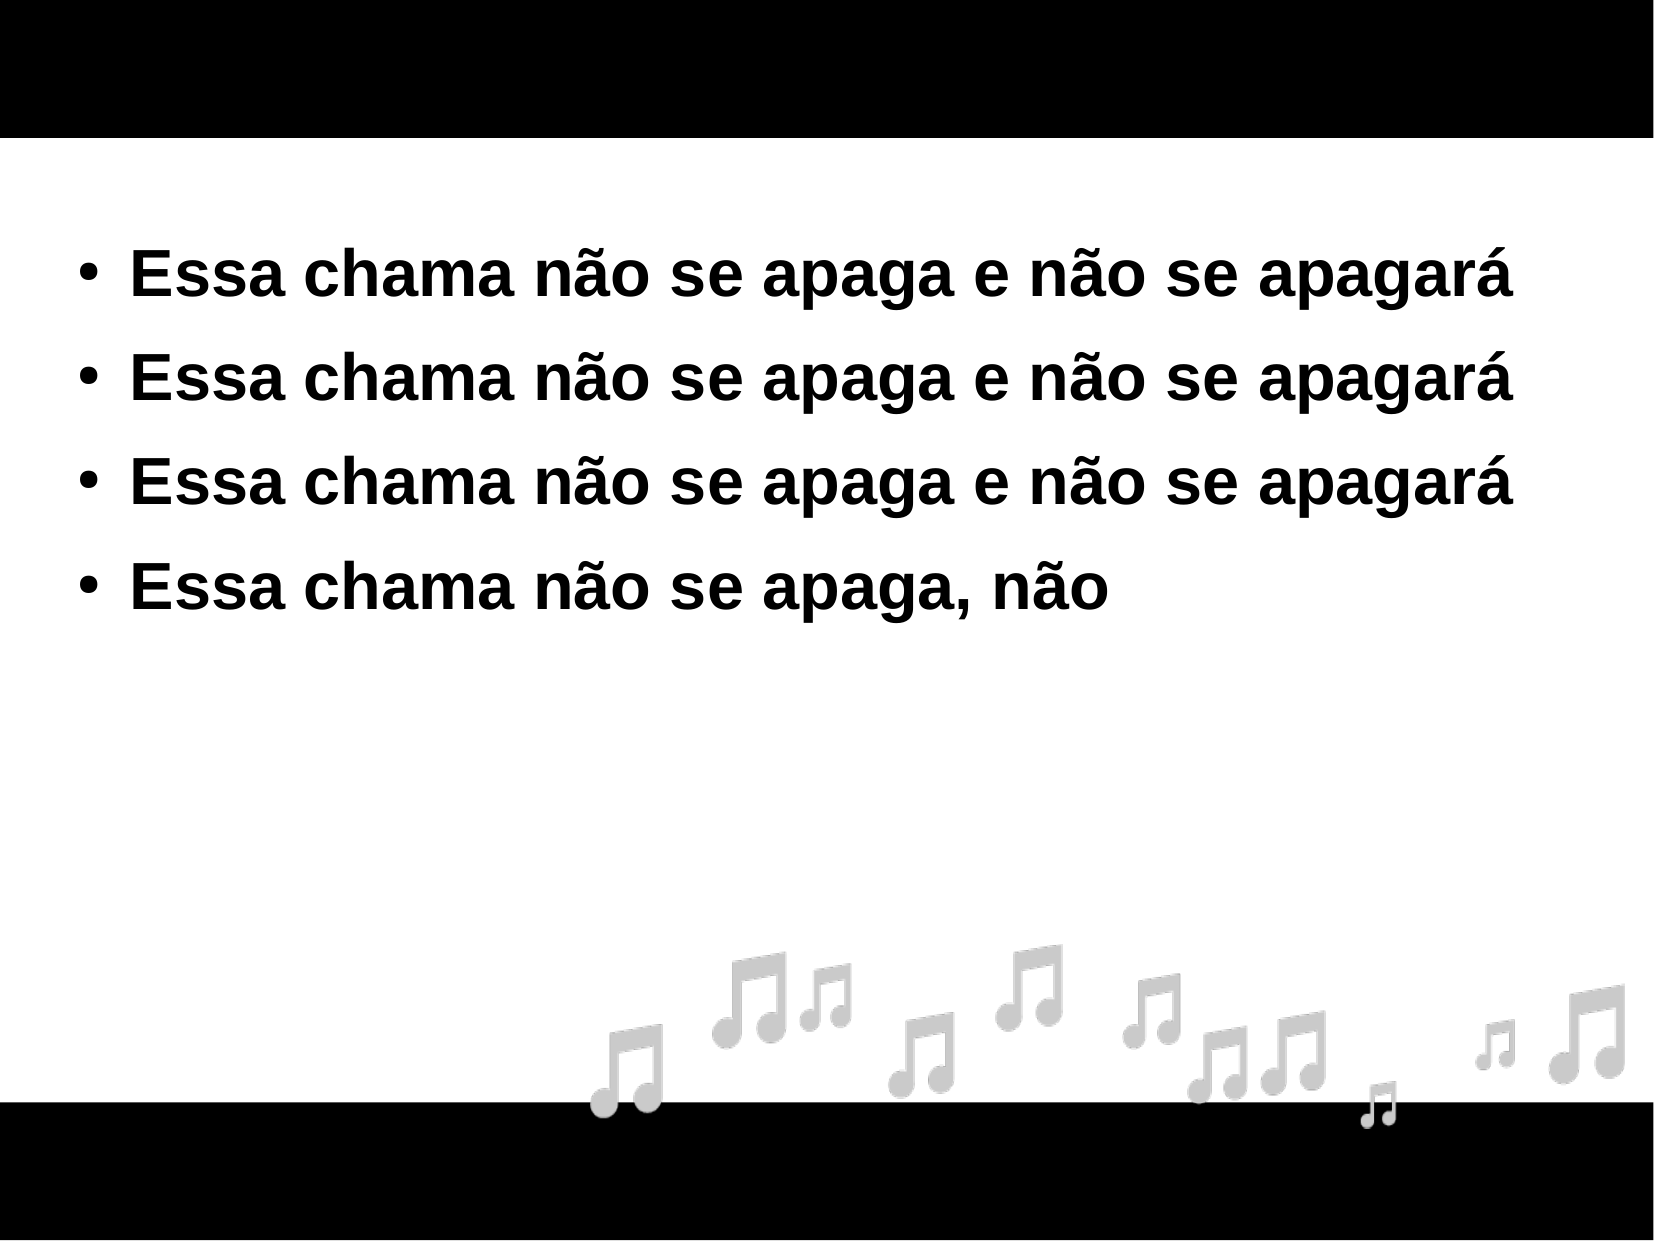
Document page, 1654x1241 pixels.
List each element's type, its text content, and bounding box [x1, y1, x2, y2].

list Essa chama não se apaga e não se apagará Essa chama não se apaga e não se apagará Essa chama não se apaga e não se apagará Essa chama não se apaga, não [59, 236, 1595, 1024]
